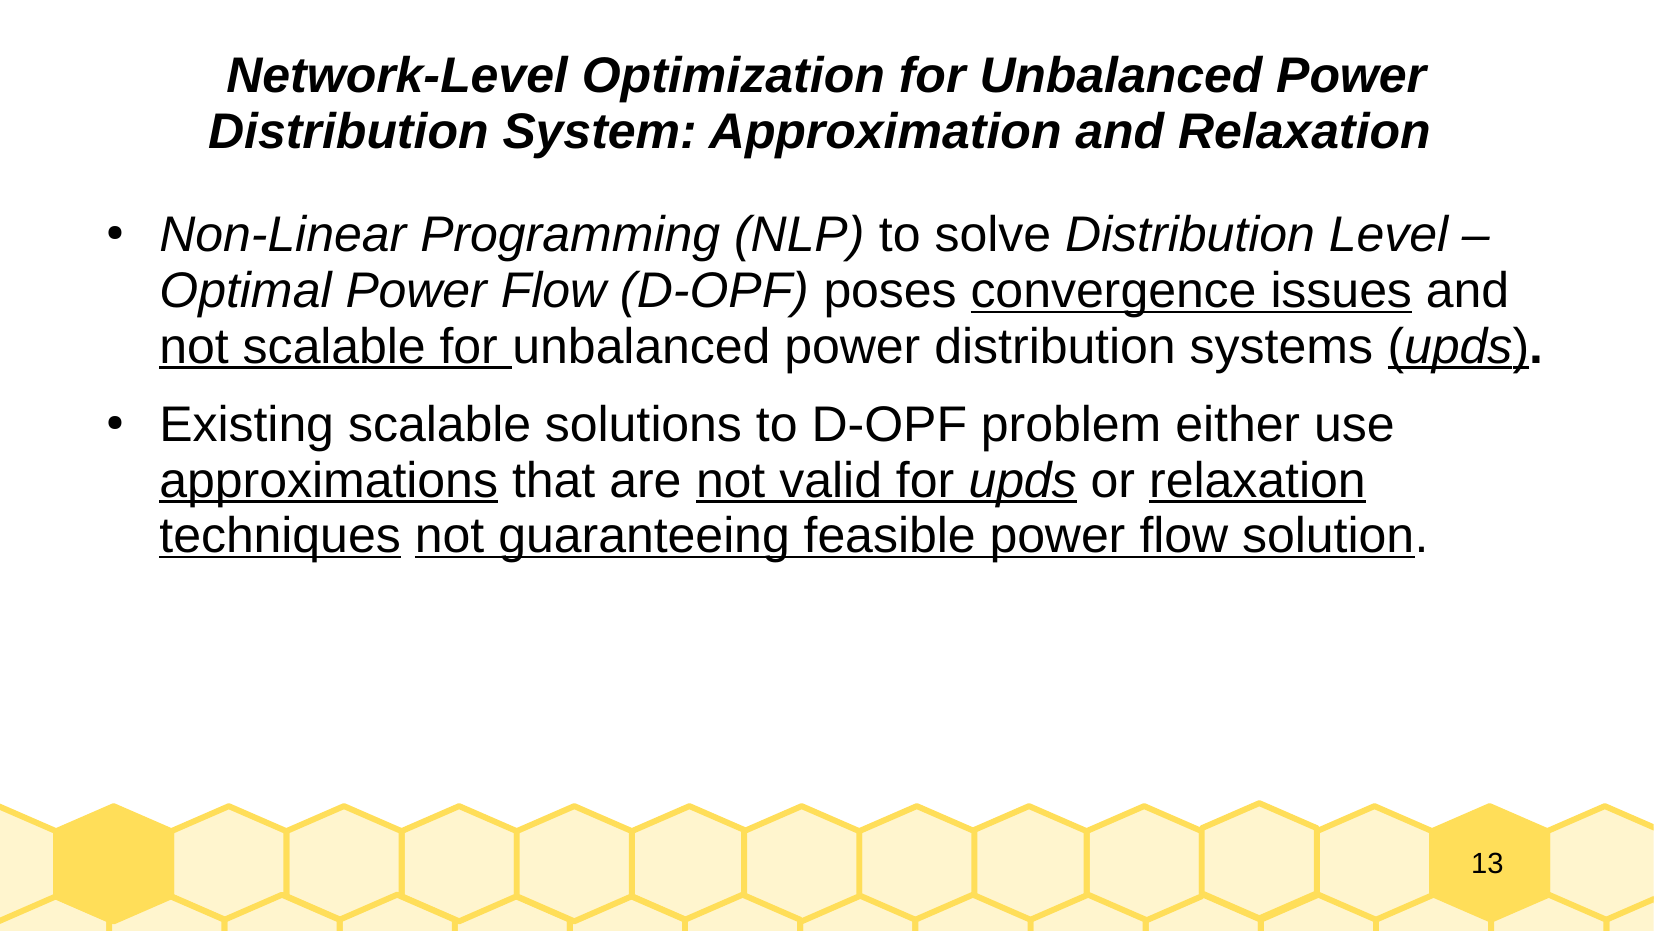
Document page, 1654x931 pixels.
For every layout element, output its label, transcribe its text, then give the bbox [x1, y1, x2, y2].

title Network-Level Optimization for Unbalanced Power Distribution System: Approximation and Relaxation [88, 29, 1565, 178]
list Non-Linear Programming (NLP) to solve Distribution Level – Optimal Power Flow (D-OPF) poses convergence issues and not scalable for unbalanced power distribution systems (upds). Existing scalable solutions to D-OPF problem either use approximations that are not valid for upds or relaxation techniques not guaranteeing feasible power flow solution. [88, 206, 1565, 739]
